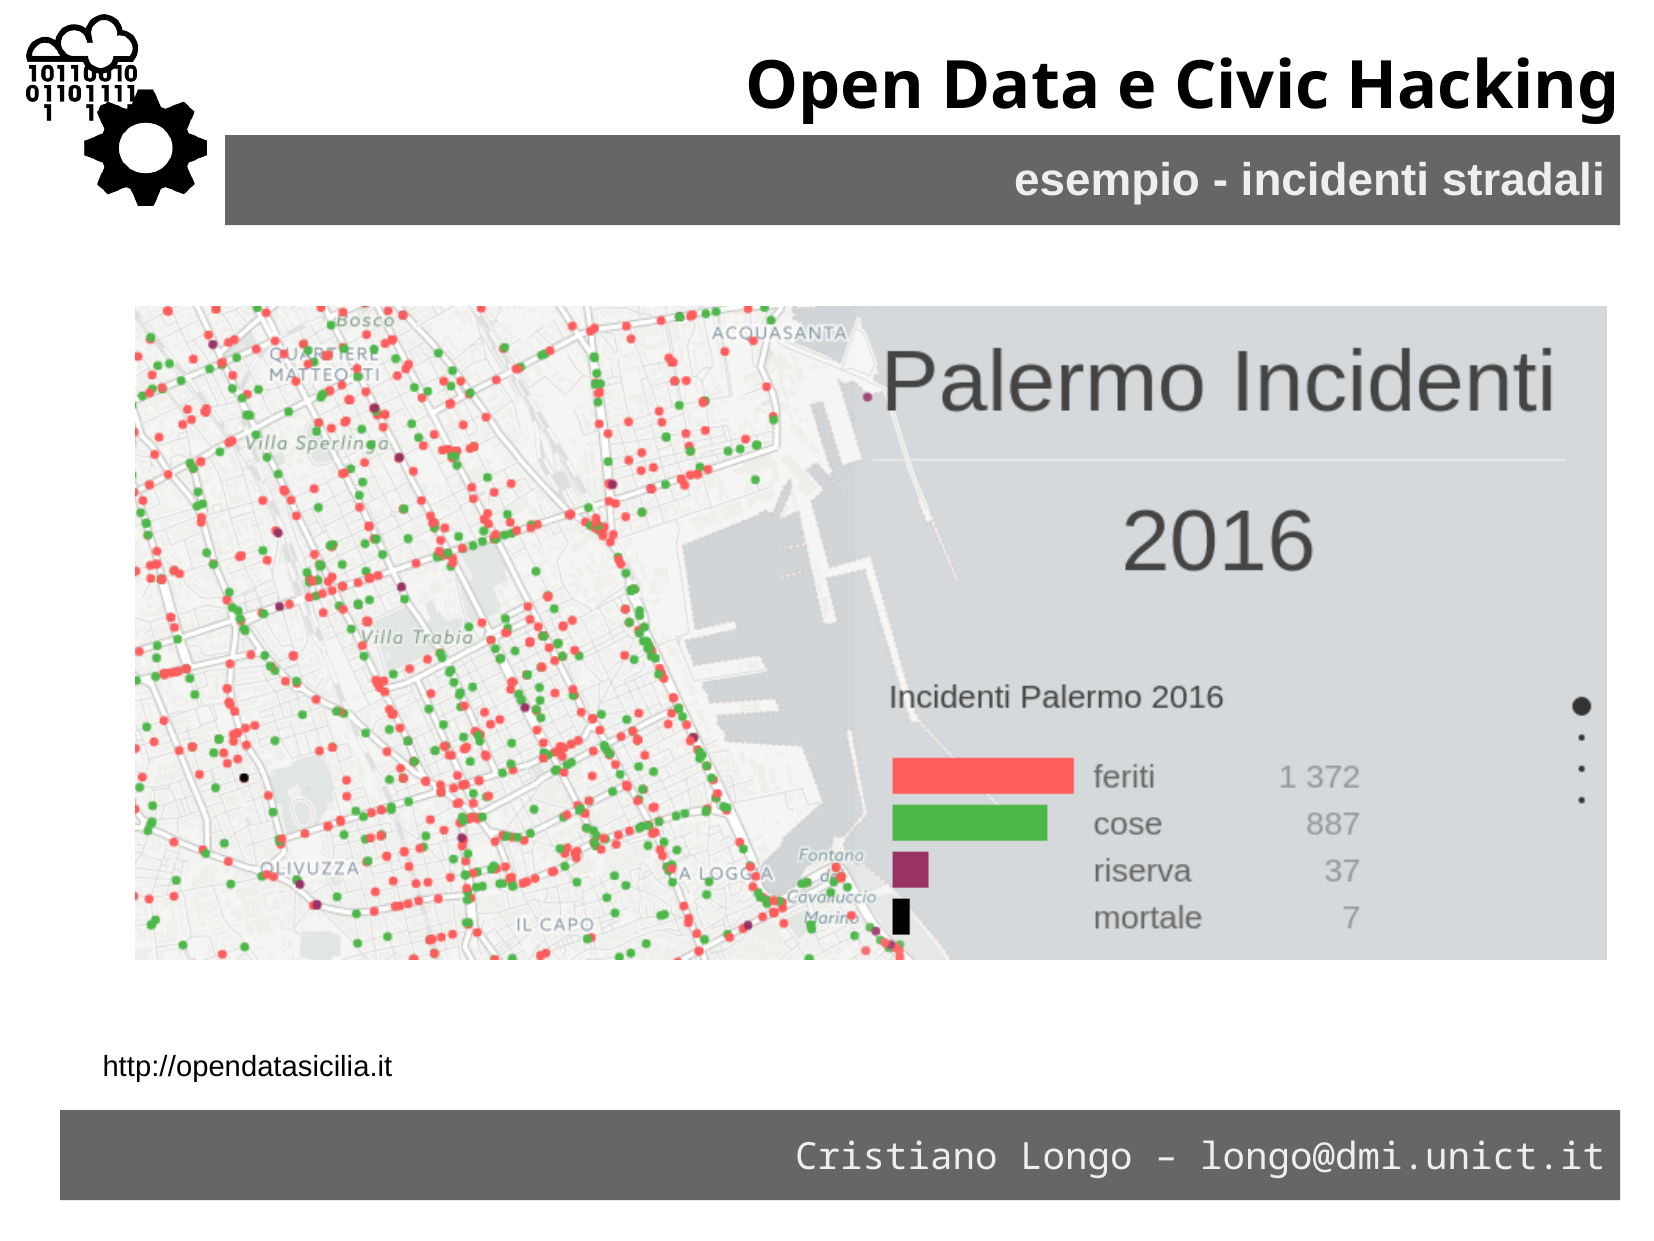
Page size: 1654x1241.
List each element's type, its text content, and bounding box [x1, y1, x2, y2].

picture [135, 306, 1607, 961]
text_box Cristiano Longo – longo@dmi.unict.it [60, 1110, 1621, 1201]
text_box http://opendatasicilia.it [87, 1042, 1239, 1091]
text_box esempio - incidenti stradali [225, 135, 1621, 226]
text_box Open Data e Civic Hacking [285, 30, 1636, 129]
picture [26, 14, 207, 206]
